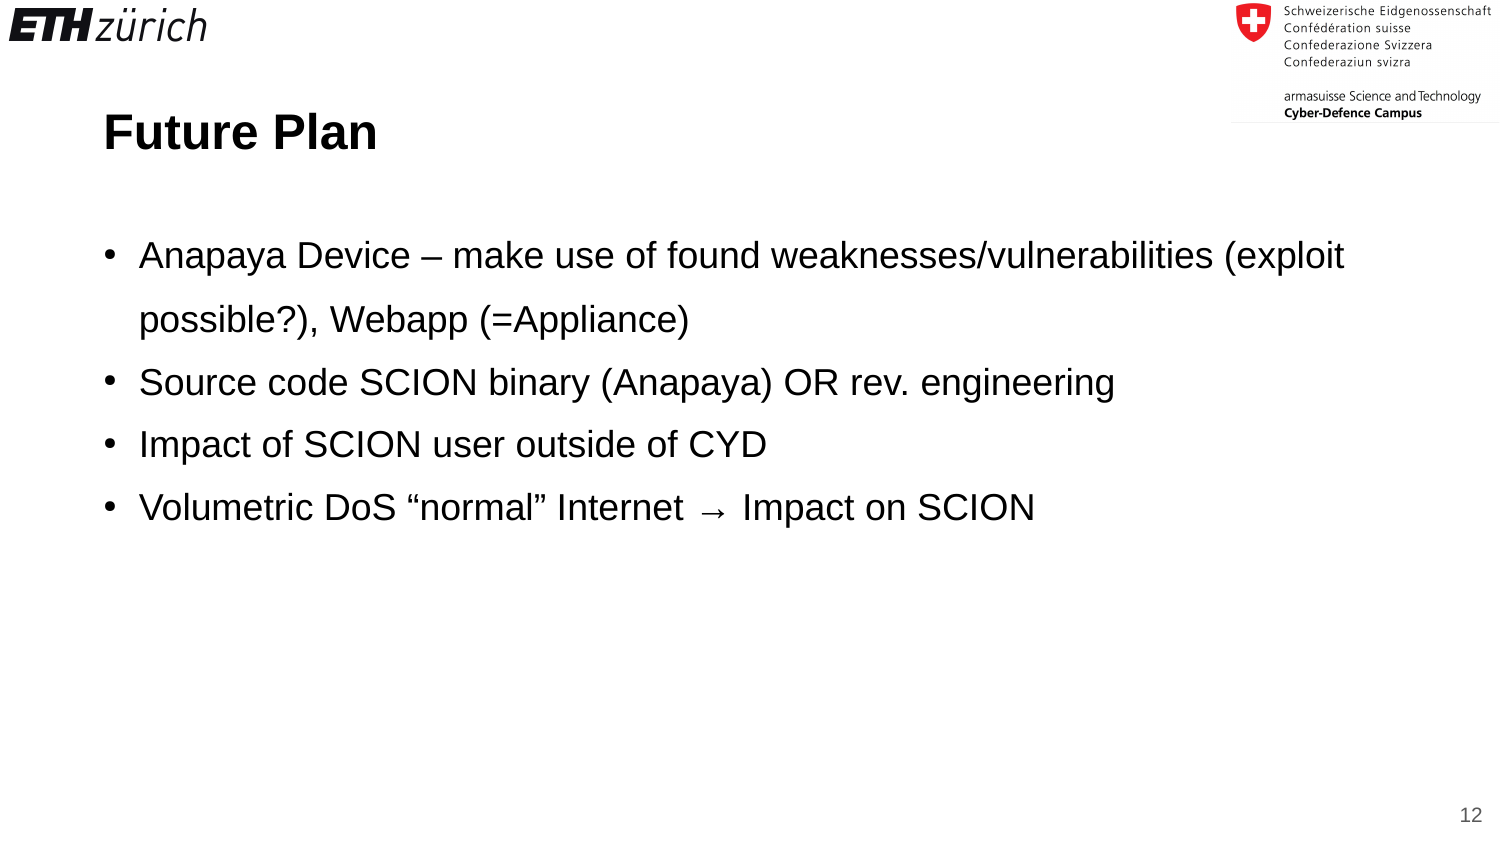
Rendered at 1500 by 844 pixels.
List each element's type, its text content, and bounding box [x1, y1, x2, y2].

text_box Anapaya Device – make use of found weaknesses/vulnerabilities (exploit possible?), Webapp (=Appliance) Source code SCION binary (Anapaya) OR rev. engineering Impact of SCION user outside of CYD Volumetric DoS “normal” Internet → Impact on SCION [88, 206, 1418, 600]
picture [1231, 0, 1500, 123]
picture [8, 8, 207, 42]
text_box Future Plan [88, 88, 1182, 178]
